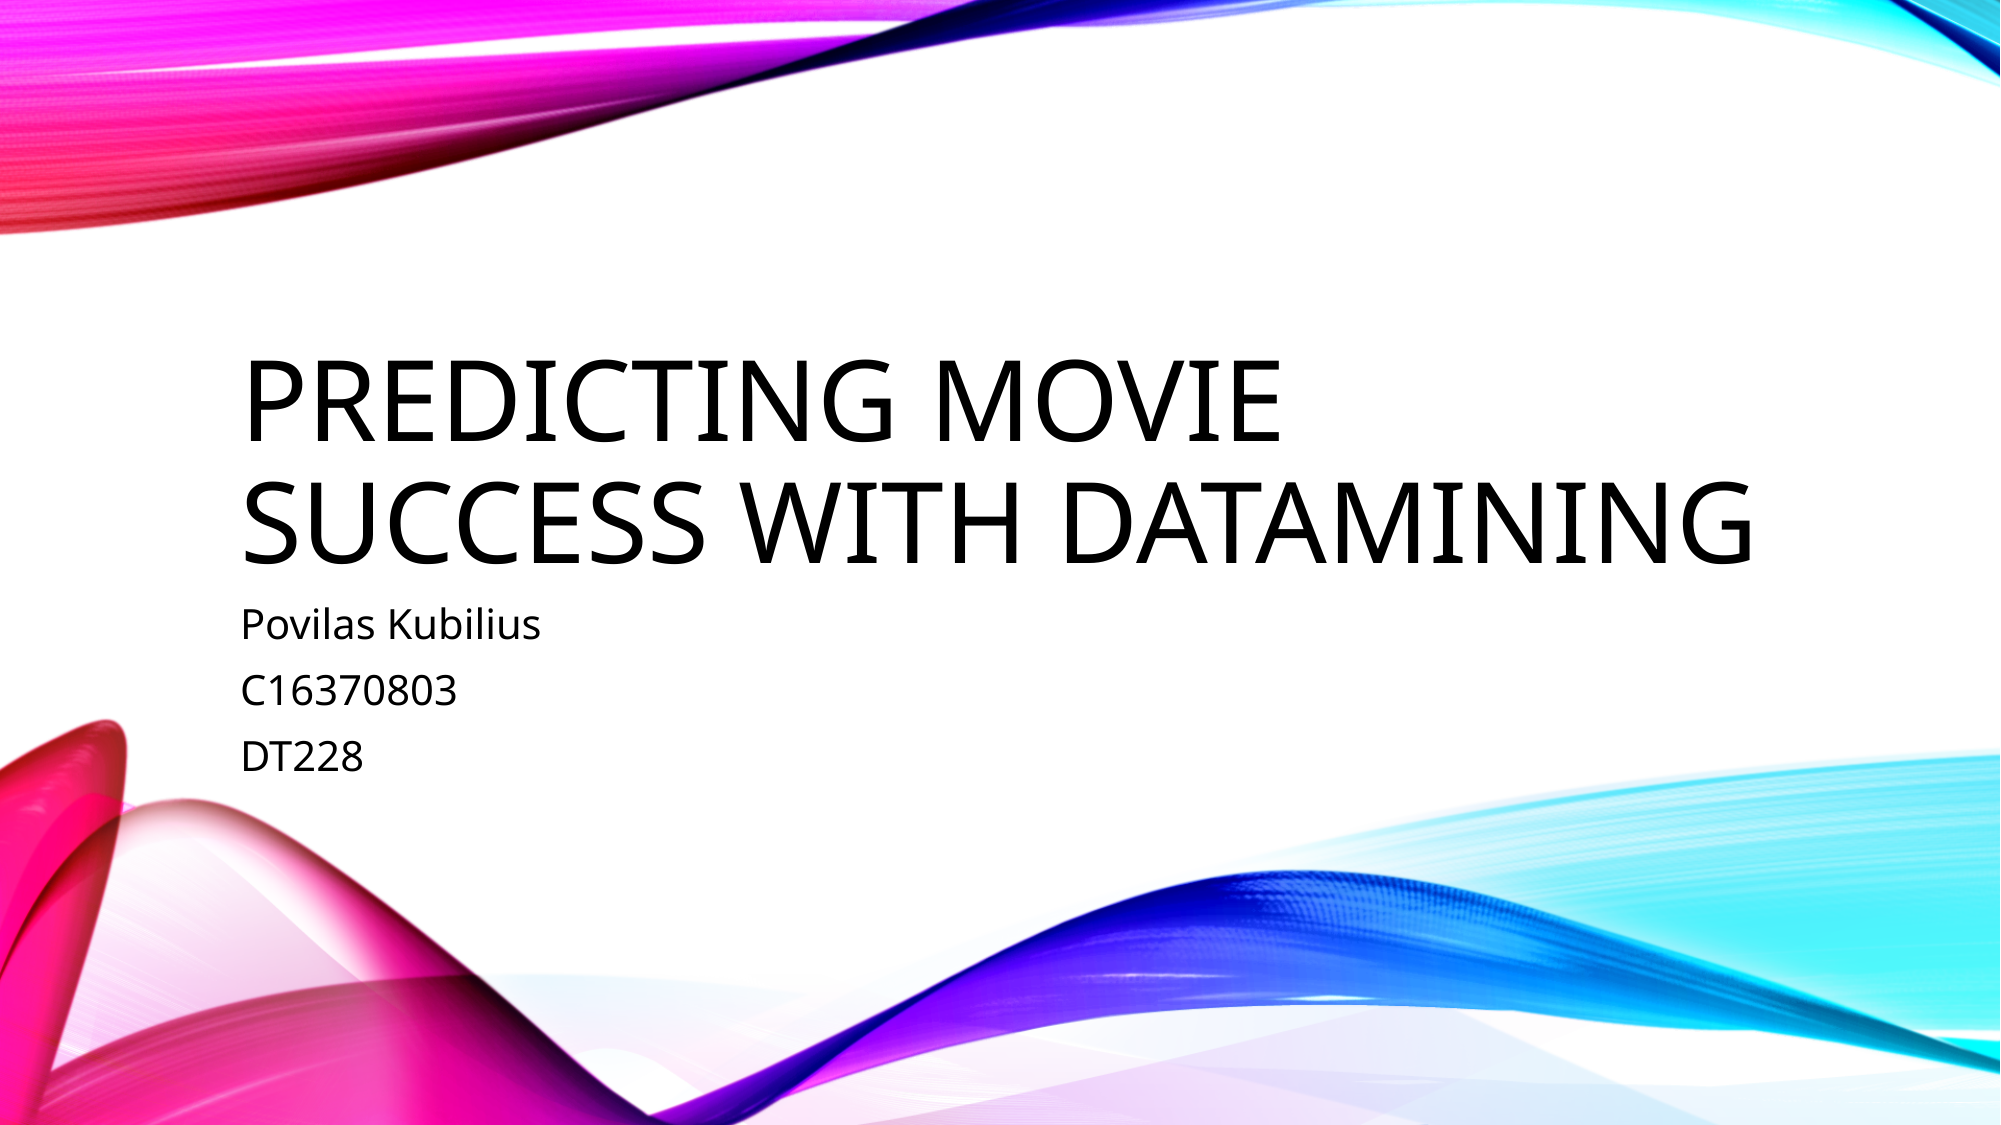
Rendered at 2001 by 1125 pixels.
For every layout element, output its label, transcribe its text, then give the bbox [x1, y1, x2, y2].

subtitle Povilas Kubilius C16370803 DT228 [225, 595, 1776, 709]
title Predicting Movie Success with datamining [225, 295, 1776, 595]
